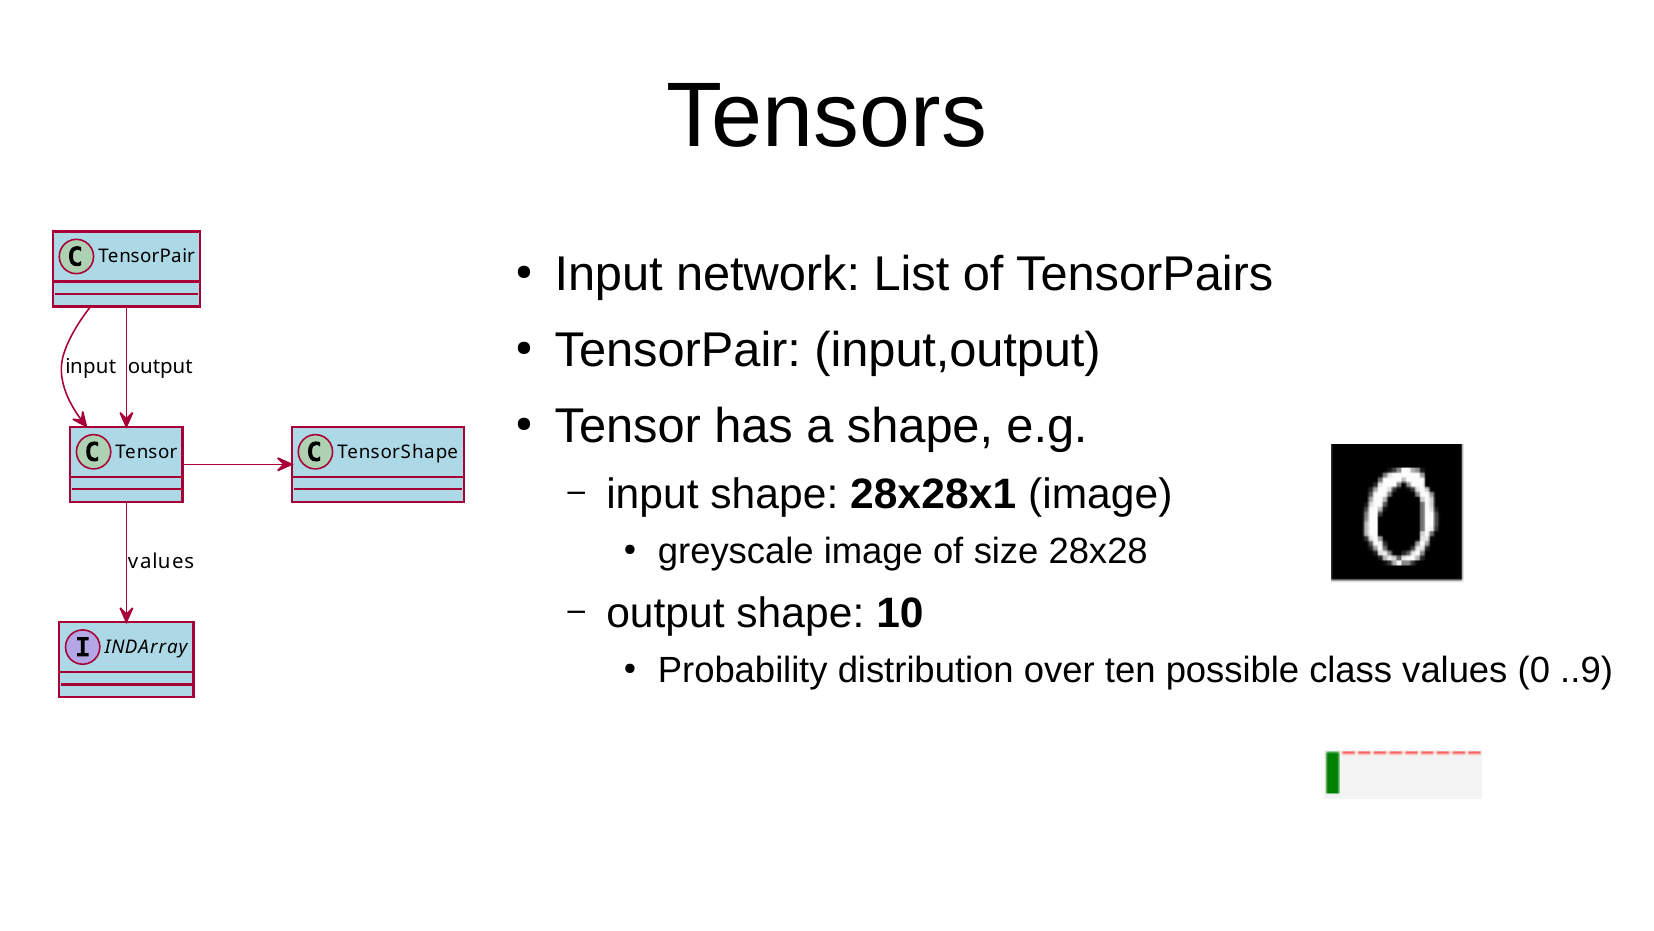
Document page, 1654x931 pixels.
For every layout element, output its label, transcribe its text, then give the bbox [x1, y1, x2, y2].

list Input network: List of TensorPairs TensorPair: (input,output) Tensor has a shape, e.g. input shape: 28x28x1 (image) greyscale image of size 28x28 output shape: 10 Probability distribution over ten possible class values (0 ..9) [502, 170, 1621, 710]
title Tensors [82, 37, 1571, 193]
picture [42, 218, 479, 712]
picture [1323, 750, 1483, 799]
picture [1331, 444, 1464, 583]
